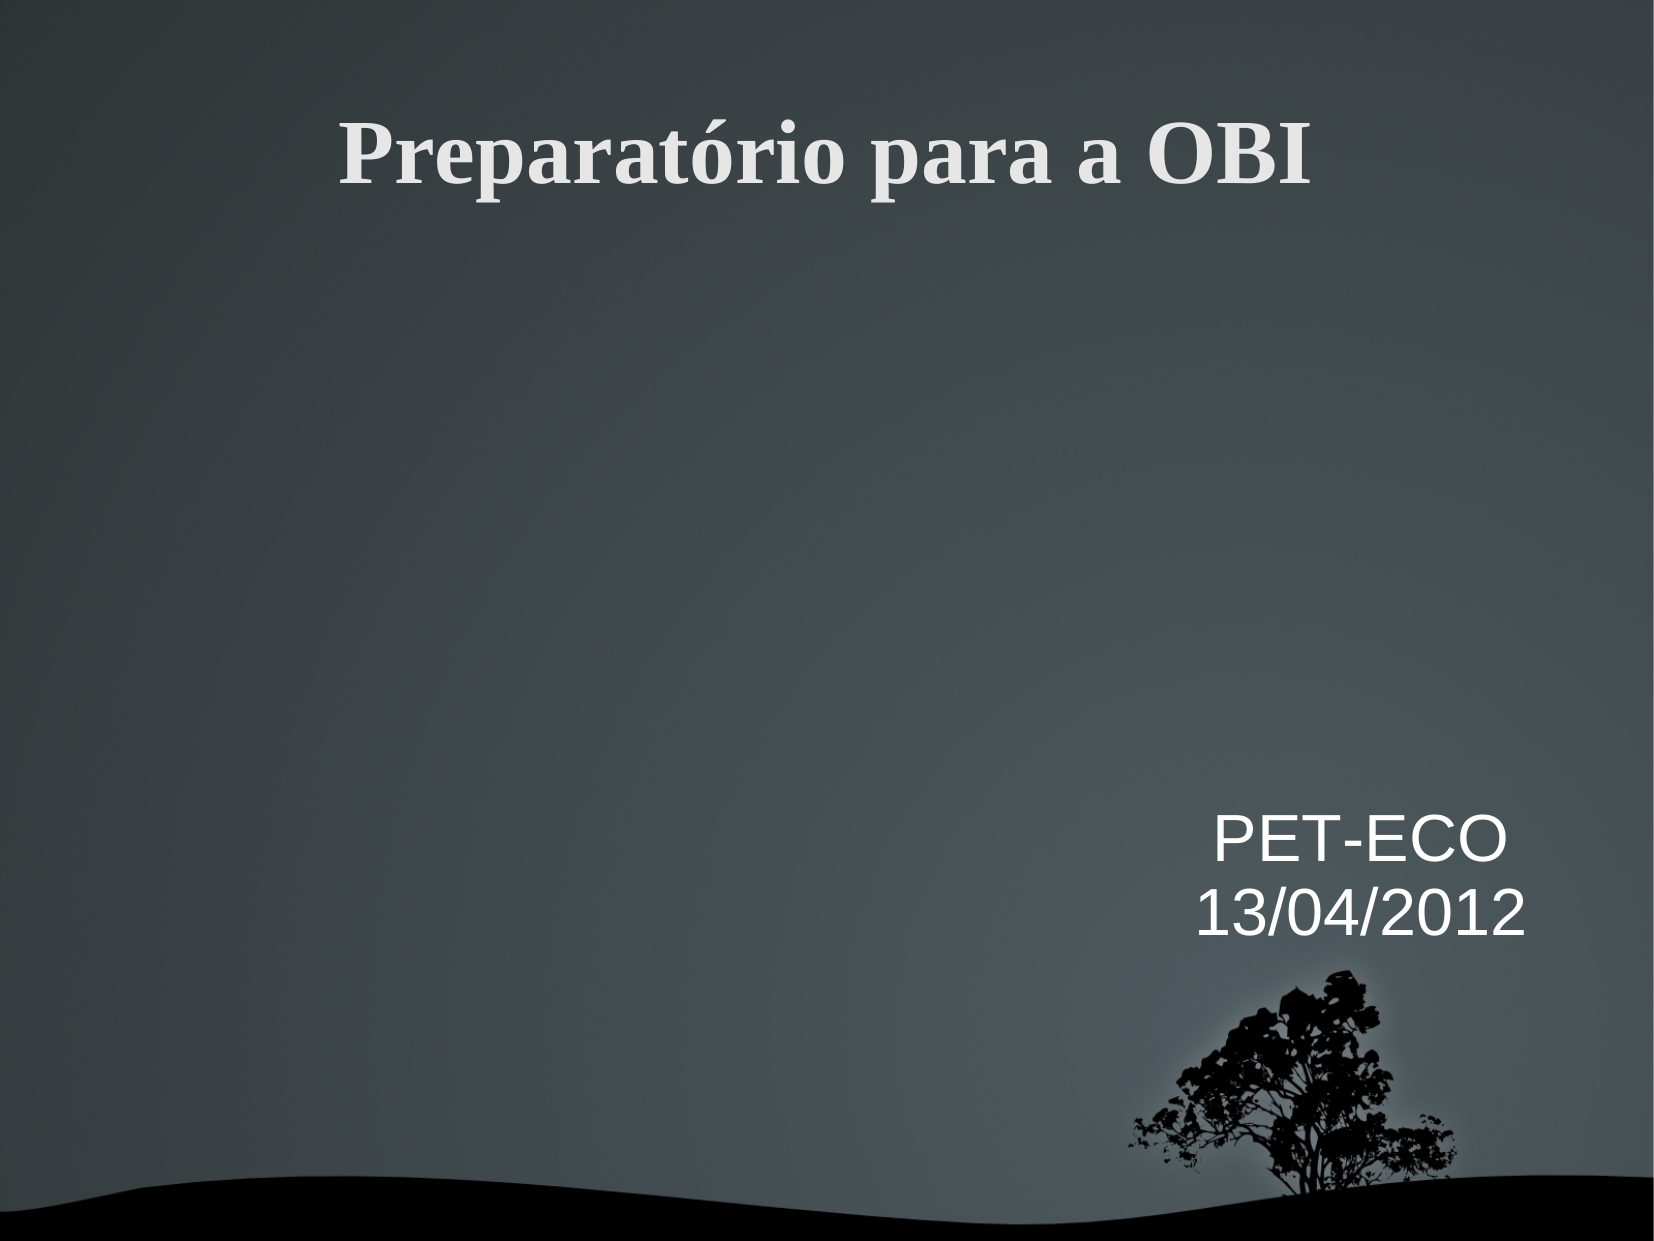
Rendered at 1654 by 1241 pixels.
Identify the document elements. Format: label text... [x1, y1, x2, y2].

title Preparatório para a OBI [82, 49, 1571, 257]
subtitle PET-ECO 13/04/2012 [1151, 649, 1571, 1102]
picture [0, 0, 1654, 1241]
